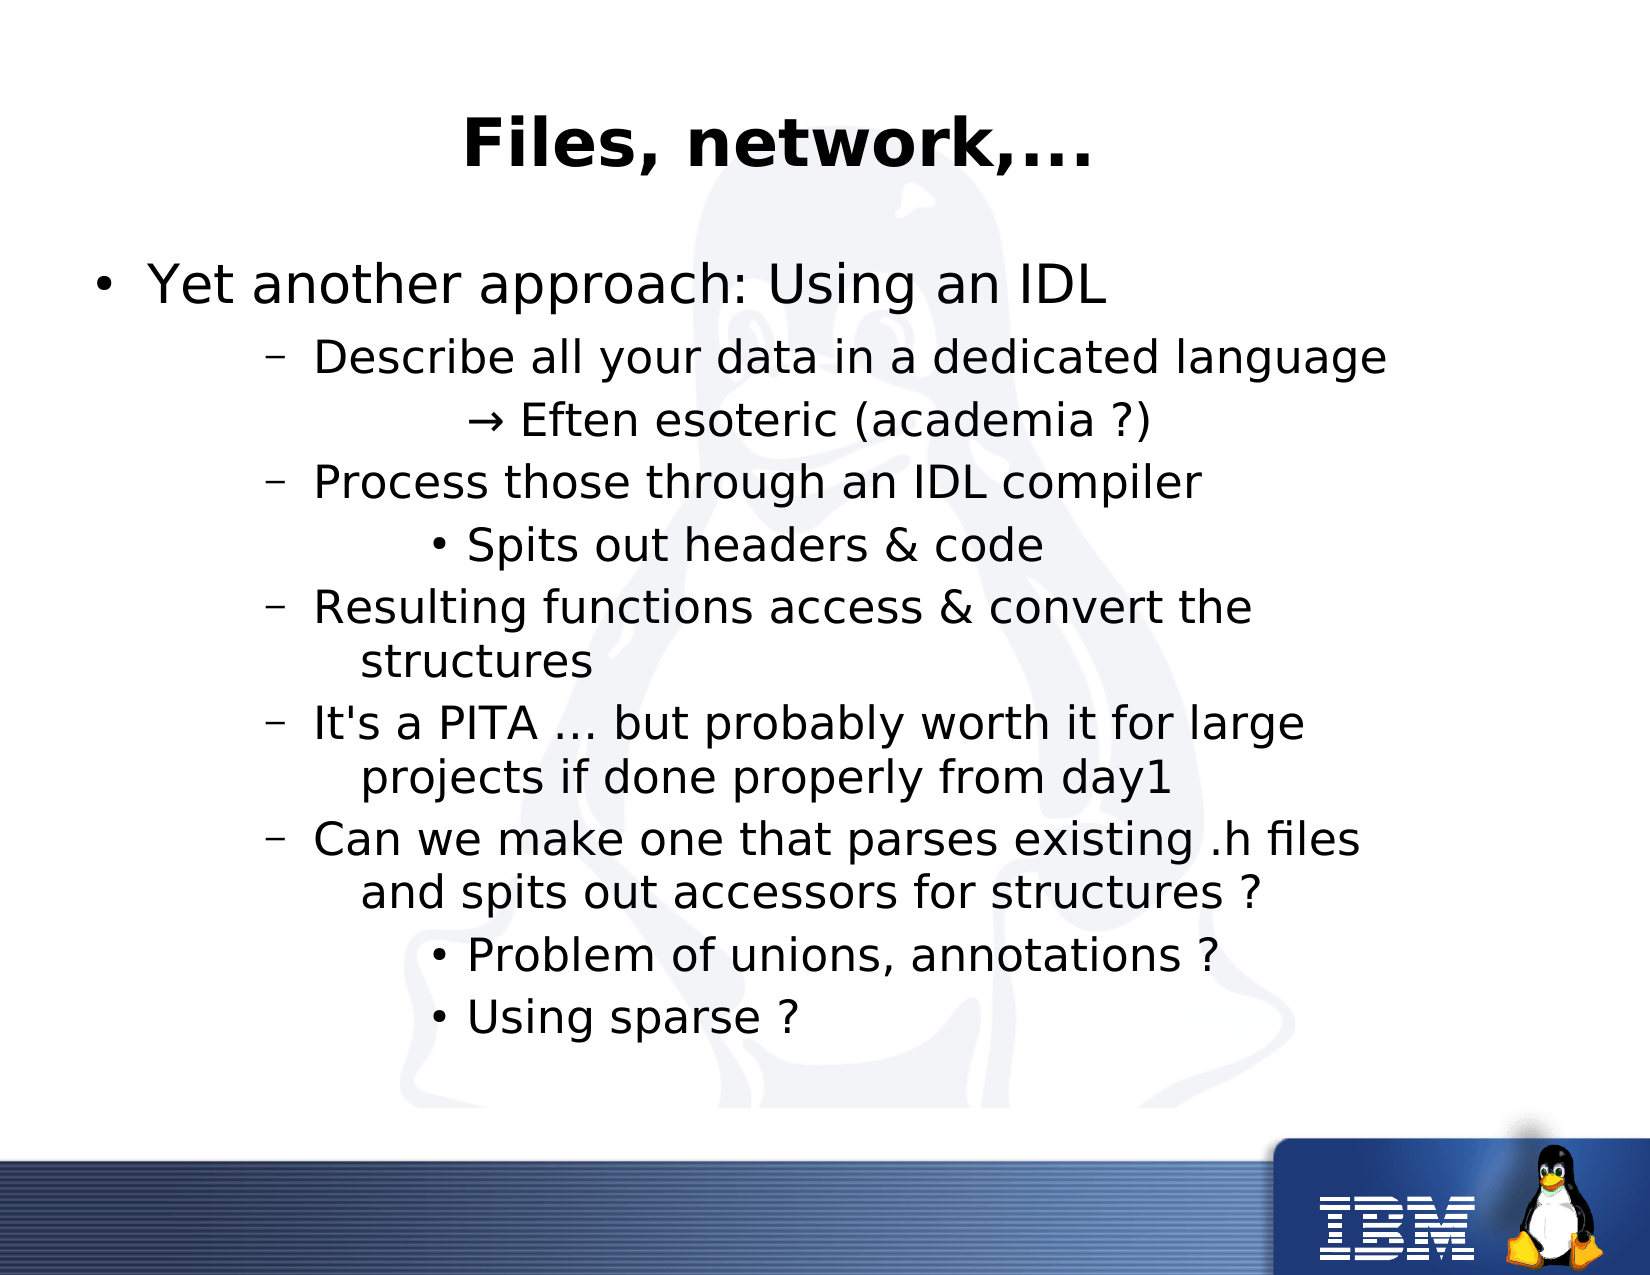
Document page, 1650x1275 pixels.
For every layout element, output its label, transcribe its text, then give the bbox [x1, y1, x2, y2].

title Files, network,... [76, 76, 1457, 211]
list Yet another approach: Using an IDL Describe all your data in a dedicated language → Eften esoteric (academia ?) Process those through an IDL compiler Spits out headers & code Resulting functions access & convert the structures It's a PITA … but probably worth it for large projects if done properly from day1 Can we make one that parses existing .h files and spits out accessors for structures ? Problem of unions, annotations ? Using sparse ? [76, 253, 1457, 1147]
